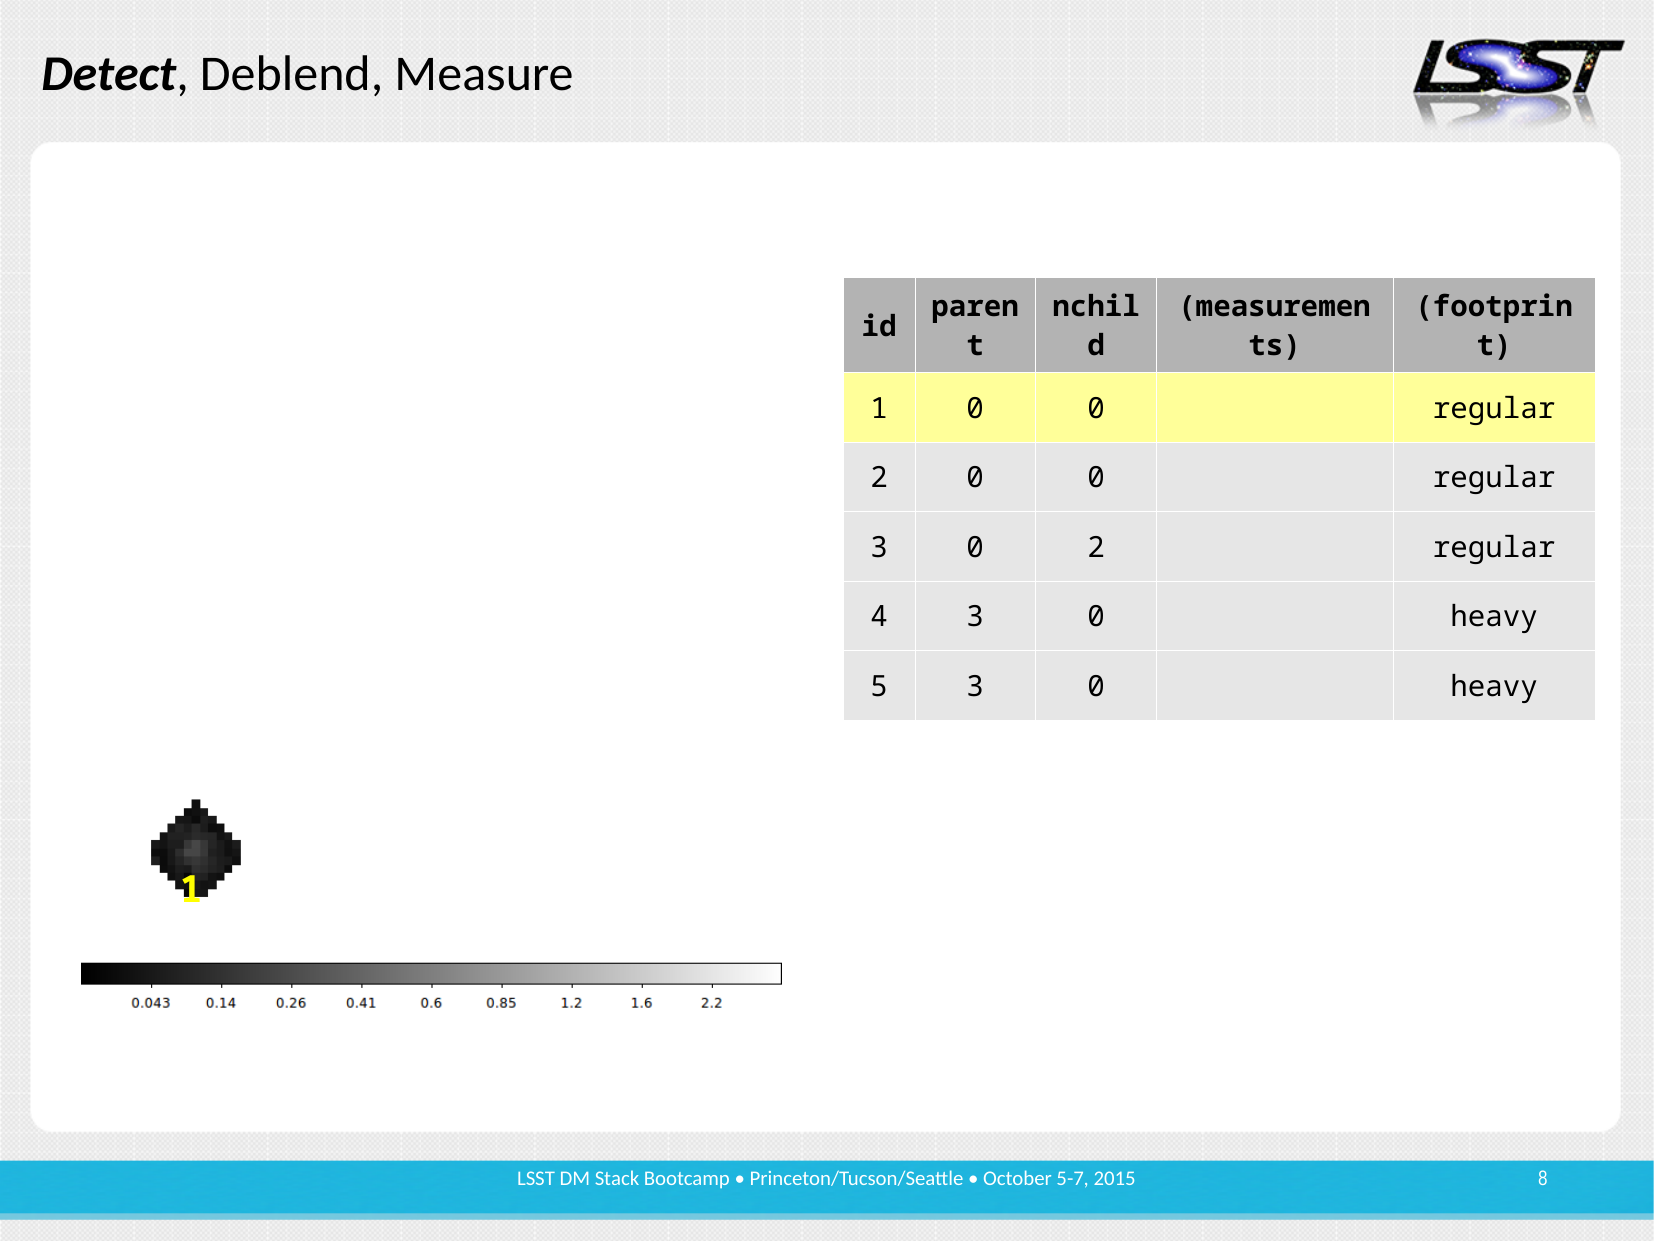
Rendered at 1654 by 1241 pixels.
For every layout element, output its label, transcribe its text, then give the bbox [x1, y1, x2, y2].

table_cell 5 [844, 651, 915, 720]
table_cell 0 [916, 512, 1035, 581]
table_cell [1157, 651, 1393, 720]
table_cell 1 [844, 373, 915, 442]
title Detect, Deblend, Measure [41, 27, 1161, 129]
table_cell 0 [916, 443, 1035, 511]
table_cell heavy [1394, 582, 1595, 650]
table_cell heavy [1394, 651, 1595, 720]
picture [0, 0, 1654, 1241]
table_header (measurements) [1157, 278, 1393, 372]
table_cell regular [1394, 512, 1595, 581]
table_cell 4 [844, 582, 915, 650]
table_cell 2 [1036, 512, 1156, 581]
table_header nchild [1036, 278, 1156, 372]
table_cell 3 [916, 651, 1035, 720]
table_cell 0 [1036, 373, 1156, 442]
table_cell 0 [916, 373, 1035, 442]
table_cell 0 [1036, 582, 1156, 650]
table_cell [1157, 582, 1393, 650]
table_cell 3 [844, 512, 915, 581]
text_box 1 [165, 855, 214, 908]
table_cell regular [1394, 373, 1595, 442]
table_cell [1157, 443, 1393, 511]
table_cell 0 [1036, 443, 1156, 511]
table_header parent [916, 278, 1035, 372]
table_cell regular [1394, 443, 1595, 511]
table_header (footprint) [1394, 278, 1595, 372]
table_cell 3 [916, 582, 1035, 650]
table_header id [844, 278, 915, 372]
table_cell [1157, 512, 1393, 581]
table_cell [1157, 373, 1393, 442]
table_cell 2 [844, 443, 915, 511]
table_cell 0 [1036, 651, 1156, 720]
